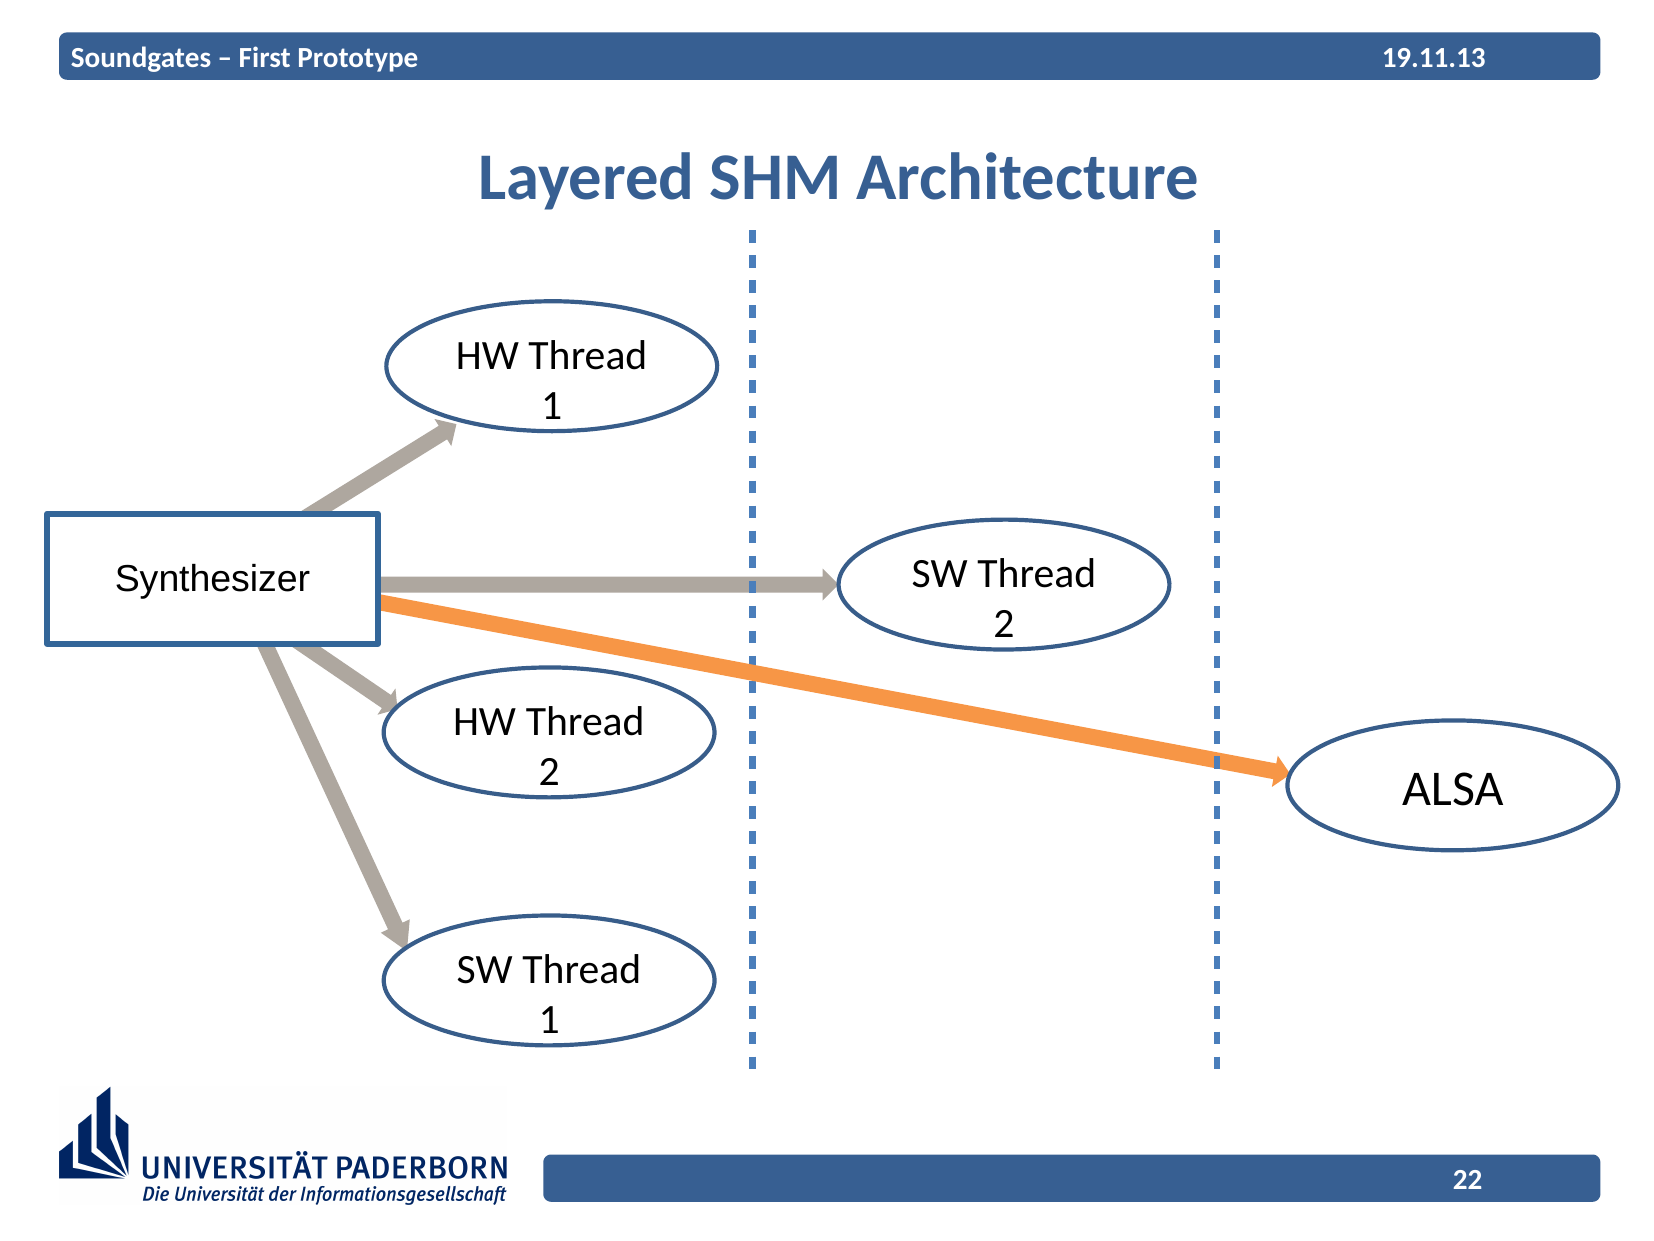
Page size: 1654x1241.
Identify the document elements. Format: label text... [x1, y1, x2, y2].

text_box HW Thread 1 [386, 301, 718, 432]
text_box [256, 644, 410, 949]
text_box [287, 644, 398, 715]
title Layered SHM Architecture [82, 121, 1595, 225]
text_box SW Thread 1 [383, 915, 715, 1046]
picture [59, 1086, 507, 1205]
text_box ALSA [1287, 720, 1619, 851]
text_box Synthesizer [47, 513, 378, 644]
text_box Soundgates – First Prototype [70, 32, 1359, 80]
text_box [378, 568, 1290, 787]
text_box [298, 418, 457, 513]
text_box 19.11.13 [1381, 32, 1583, 80]
text_box <number> [1452, 1154, 1583, 1202]
text_box HW Thread 2 [383, 667, 715, 798]
text_box SW Thread 2 [838, 519, 1170, 650]
